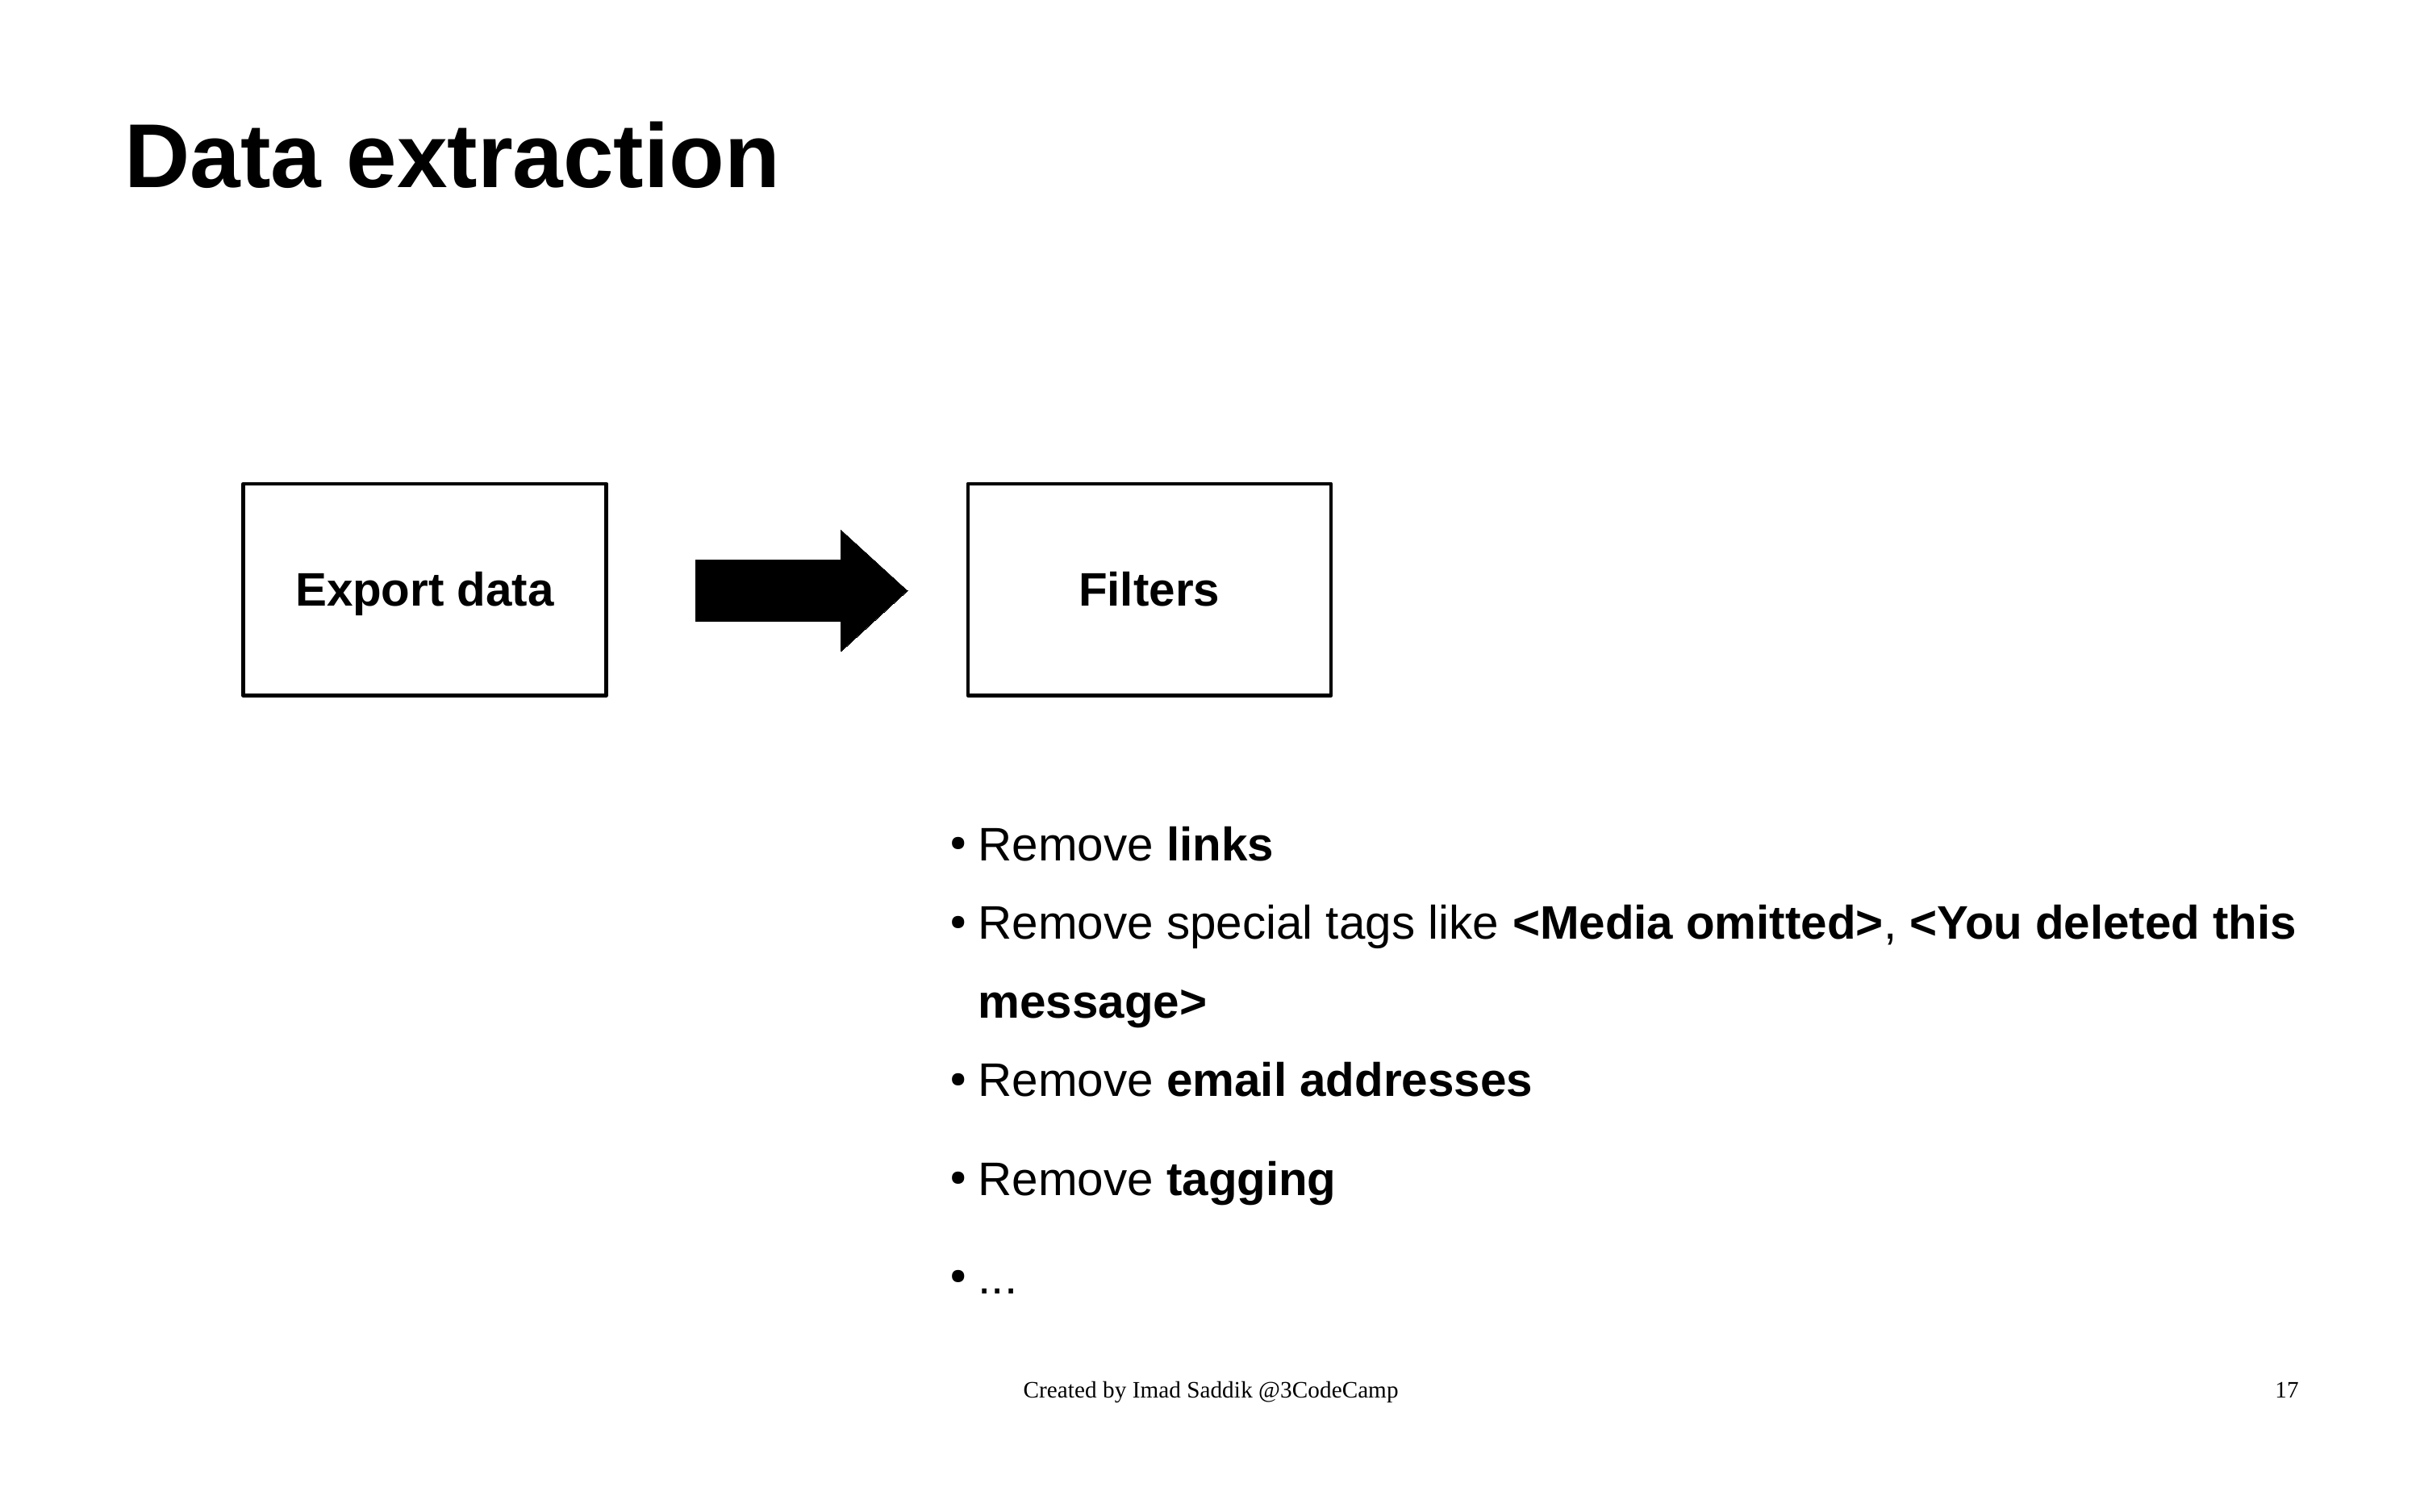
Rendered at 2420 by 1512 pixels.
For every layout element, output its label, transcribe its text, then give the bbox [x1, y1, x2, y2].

text_box Data extraction [112, 61, 1194, 251]
text_box [695, 530, 908, 652]
text_box Filters [998, 557, 1301, 623]
text_box Remove links Remove special tags like <Media omitted>, <You deleted this message> Remove email addresses Remove tagging ... [937, 786, 2360, 1310]
text_box Export data [273, 557, 577, 623]
